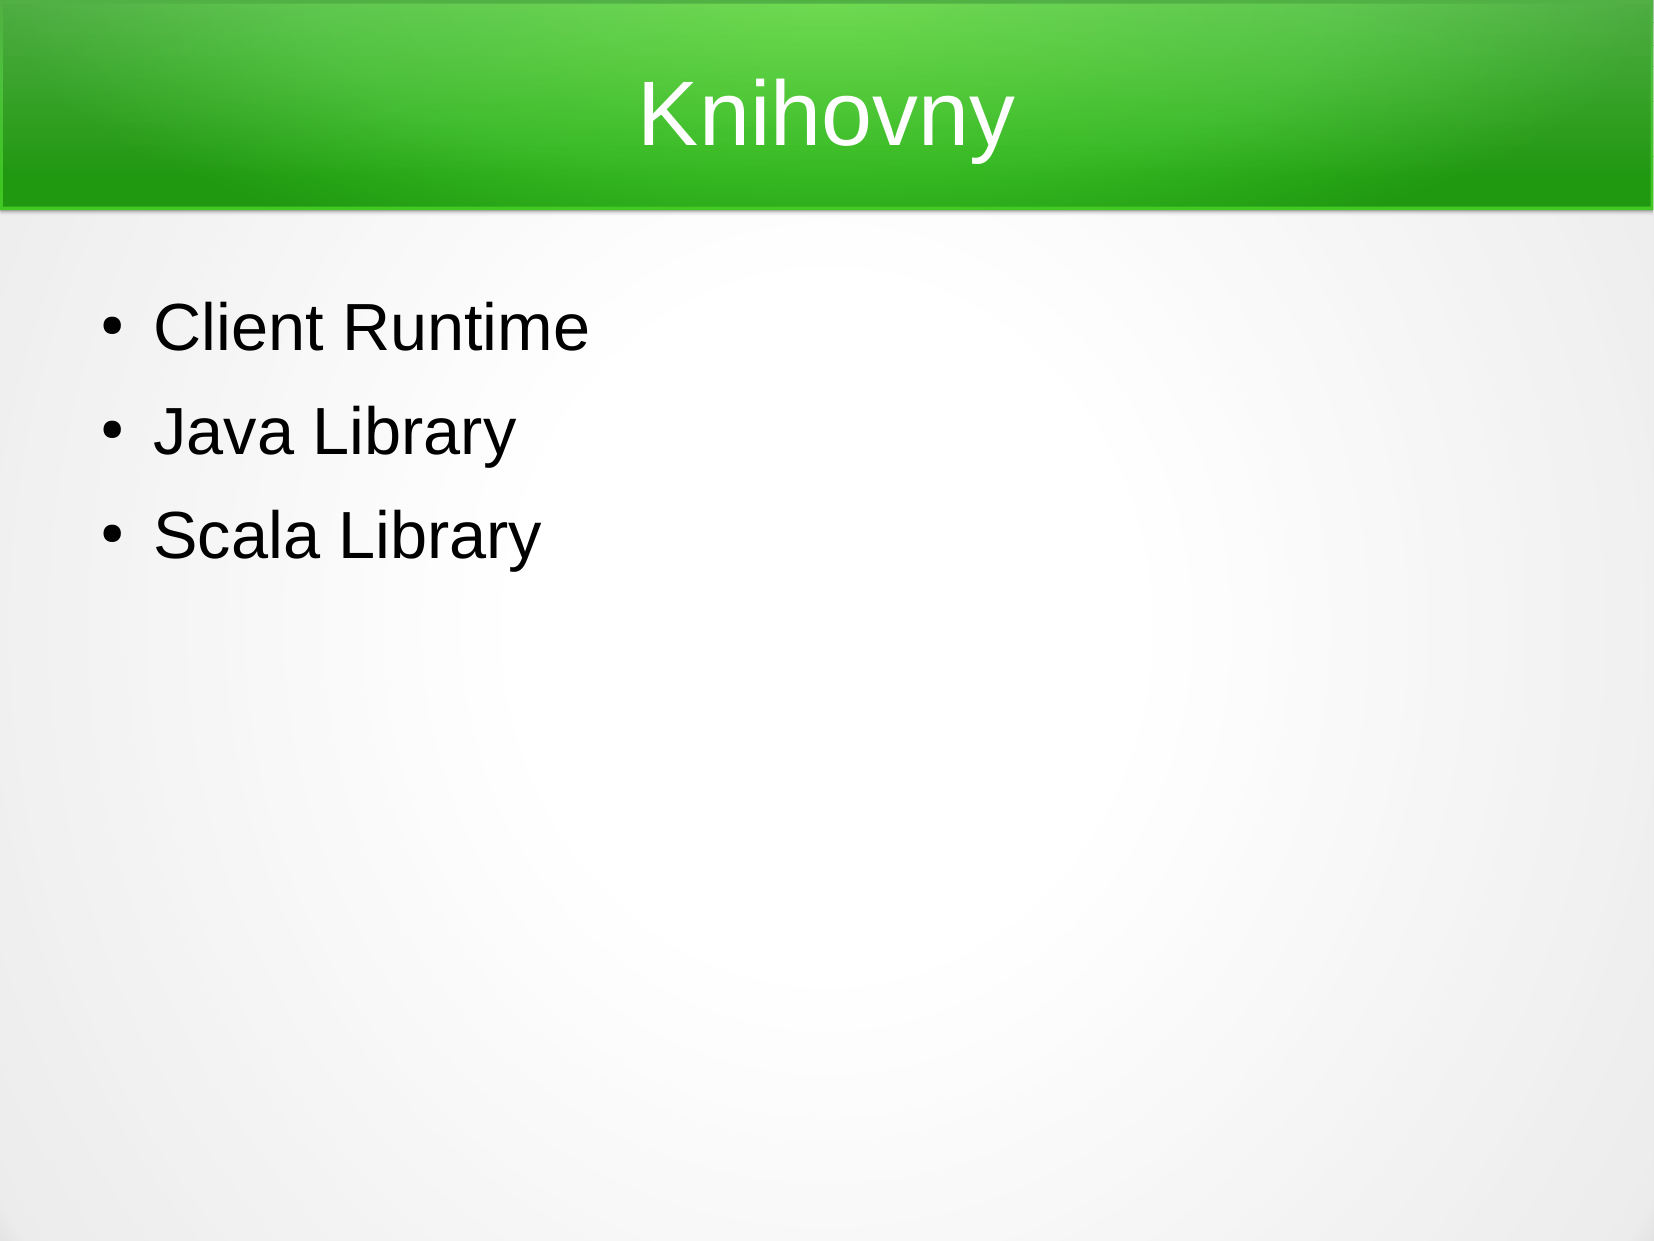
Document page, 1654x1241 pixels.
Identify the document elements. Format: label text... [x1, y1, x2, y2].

list Client Runtime Java Library Scala Library [82, 290, 1538, 1010]
title Knihovny [82, 49, 1571, 179]
